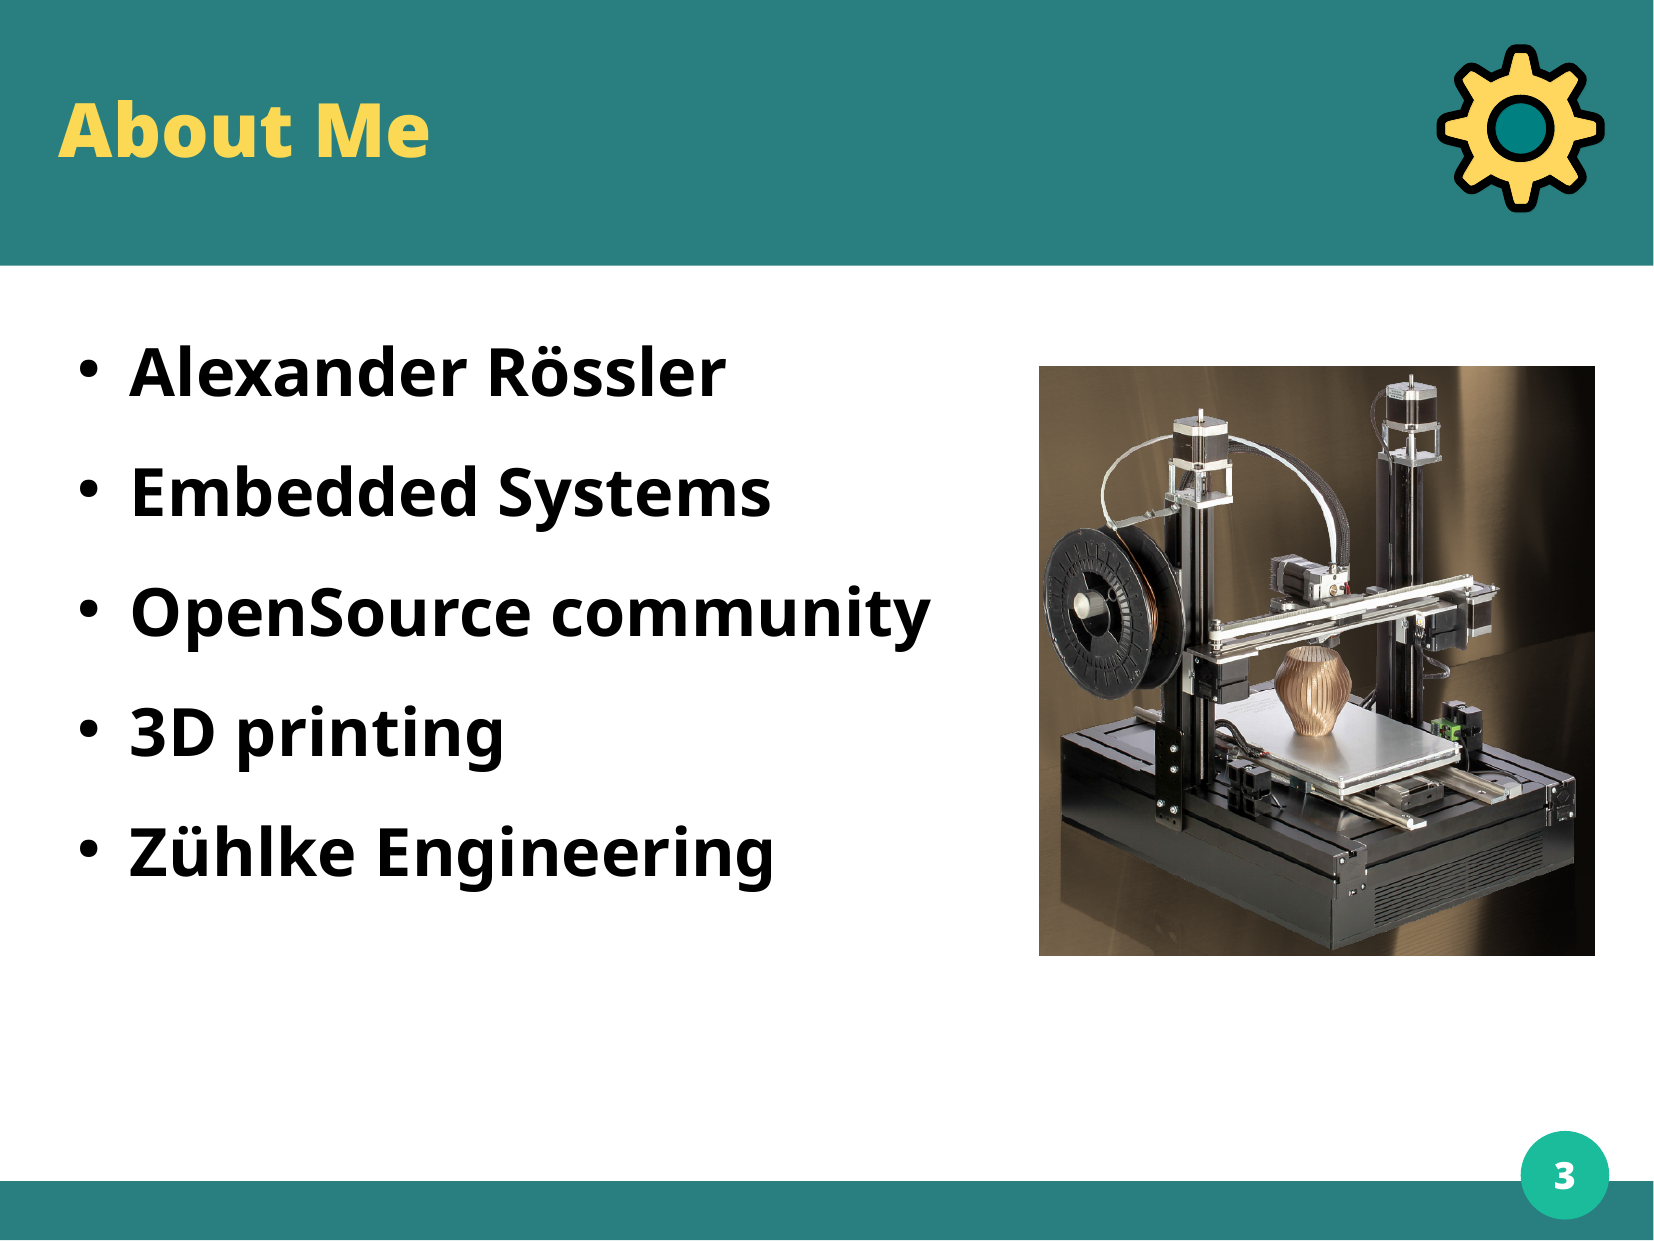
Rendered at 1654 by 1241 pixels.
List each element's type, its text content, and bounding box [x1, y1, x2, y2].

picture [1039, 366, 1595, 956]
title About Me [59, 49, 1595, 207]
list Alexander Rössler Embedded Systems OpenSource community 3D printing Zühlke Engineering [59, 324, 1595, 1152]
